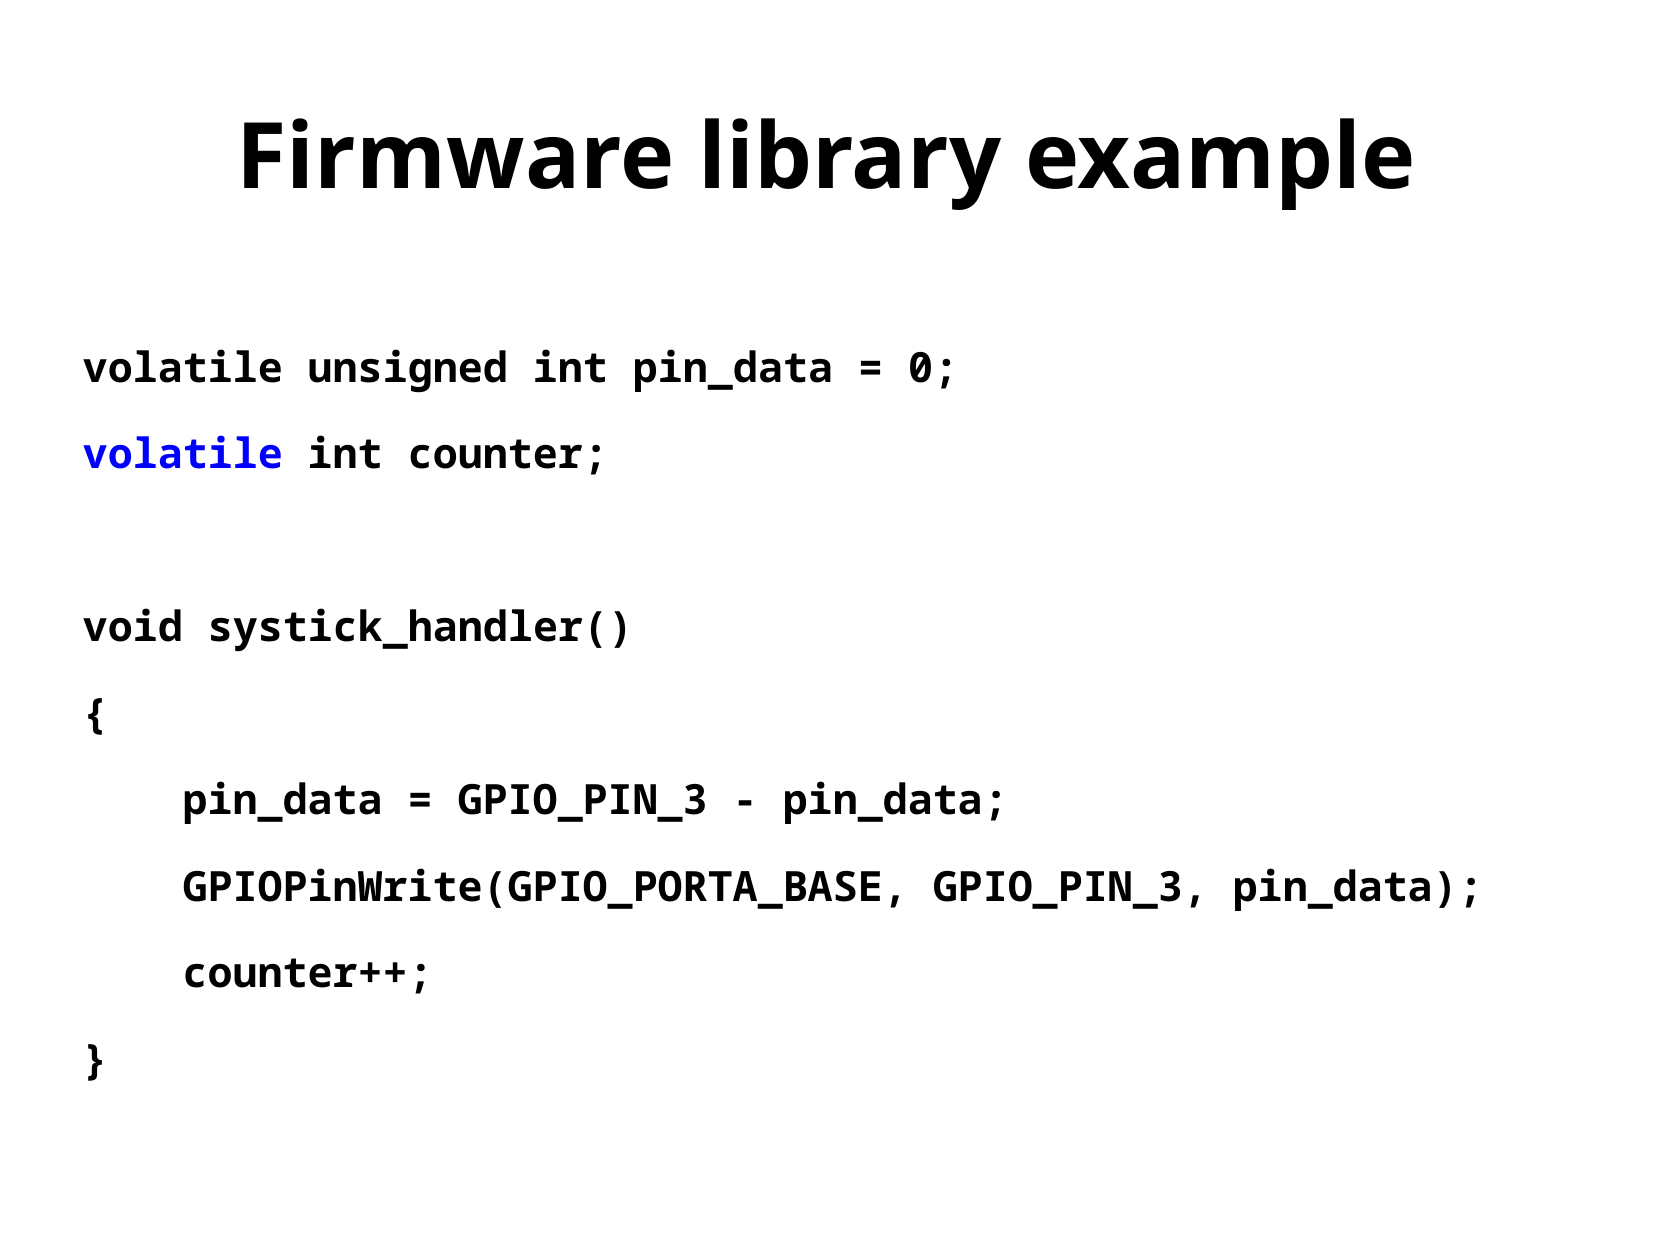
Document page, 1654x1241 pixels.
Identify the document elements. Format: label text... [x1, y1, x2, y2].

list volatile unsigned int pin_data = 0; volatile int counter; void systick_handler() { pin_data = GPIO_PIN_3 - pin_data; GPIOPinWrite(GPIO_PORTA_BASE, GPIO_PIN_3, pin_data); counter++; } [82, 337, 1571, 1109]
title Firmware library example [82, 49, 1571, 257]
